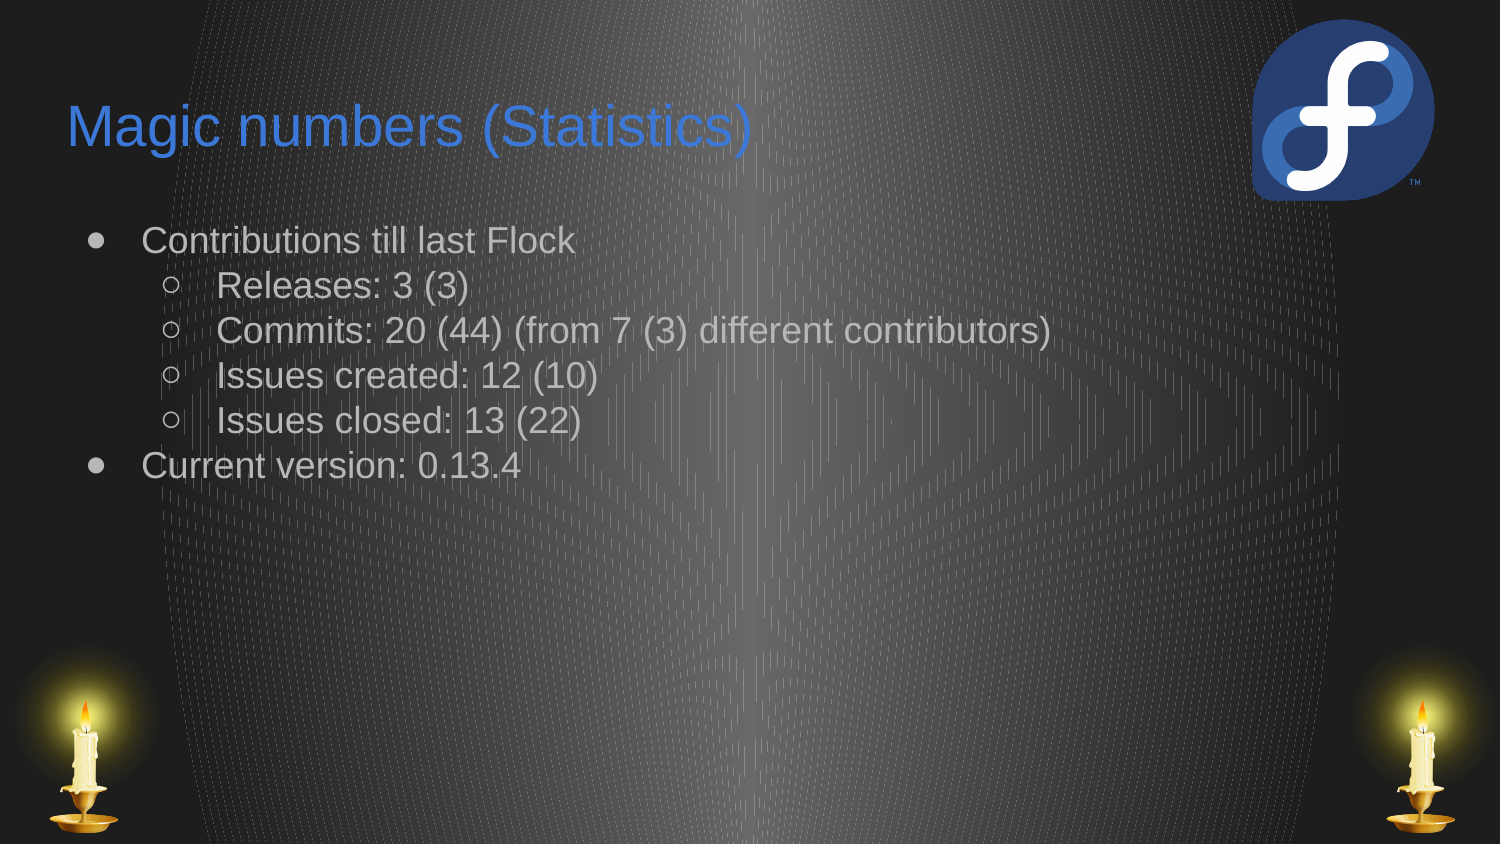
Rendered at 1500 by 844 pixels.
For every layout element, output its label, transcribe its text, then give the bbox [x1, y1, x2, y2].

picture [1347, 640, 1500, 835]
title Magic numbers (Statistics) [51, 72, 1252, 167]
text_box Contributions till last Flock Releases: 3 (3) Commits: 20 (44) (from 7 (3) different contributors) Issues created: 12 (10) Issues closed: 13 (22) Current version: 0.13.4 [51, 200, 1434, 796]
picture [10, 640, 163, 835]
picture [1252, 19, 1435, 201]
